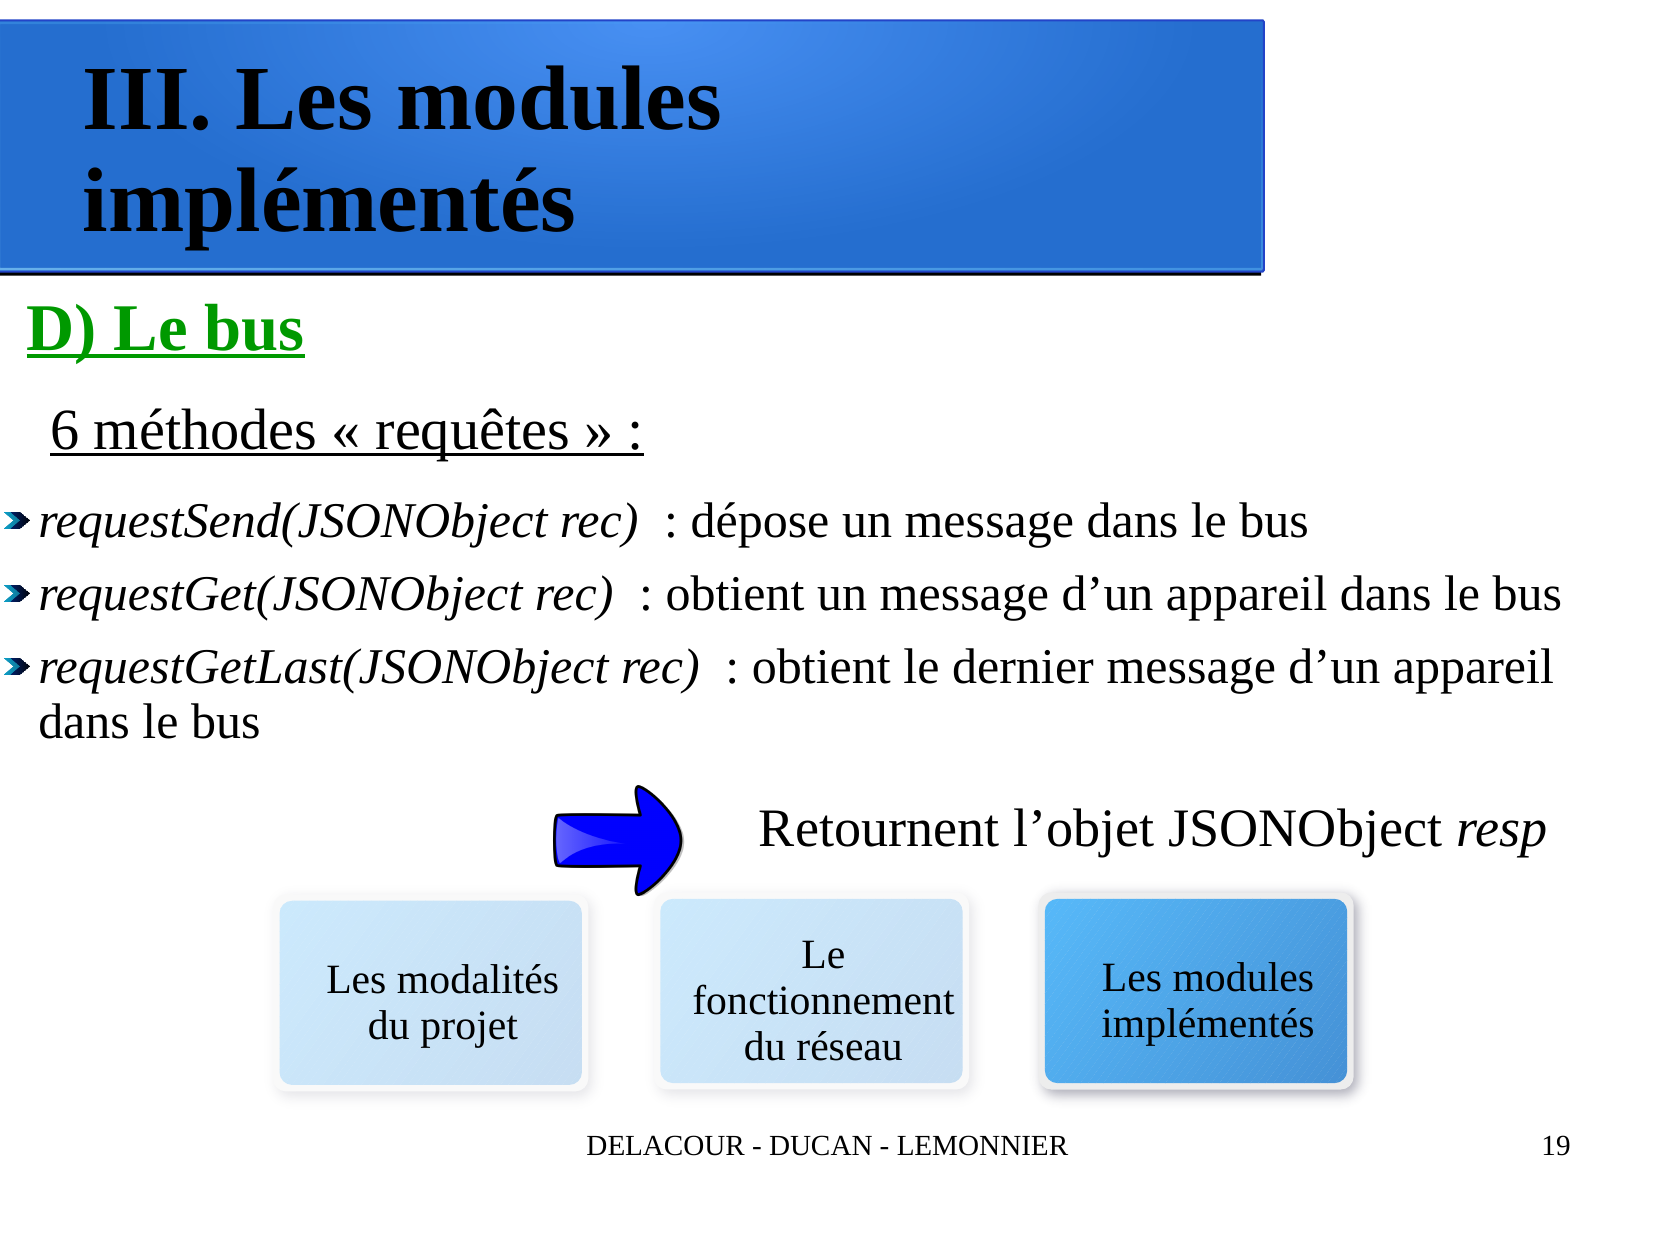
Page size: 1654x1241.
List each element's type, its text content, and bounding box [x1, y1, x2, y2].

text_box requestSend(JSONObject rec) : dépose un message dans le bus requestGet(JSONObject rec) : obtient un message d’un appareil dans le bus requestGetLast(JSONObject rec) : obtient le dernier message d’un appareil dans le bus [0, 485, 1630, 815]
text_box 6 méthodes « requêtes » : [35, 389, 660, 497]
title III. Les modules implémentés [82, 47, 1235, 252]
picture [262, 767, 1004, 1124]
text_box Retournent l’objet JSONObject resp [744, 791, 1595, 867]
text_box D) Le bus [11, 283, 825, 378]
picture [1027, 878, 1389, 1123]
